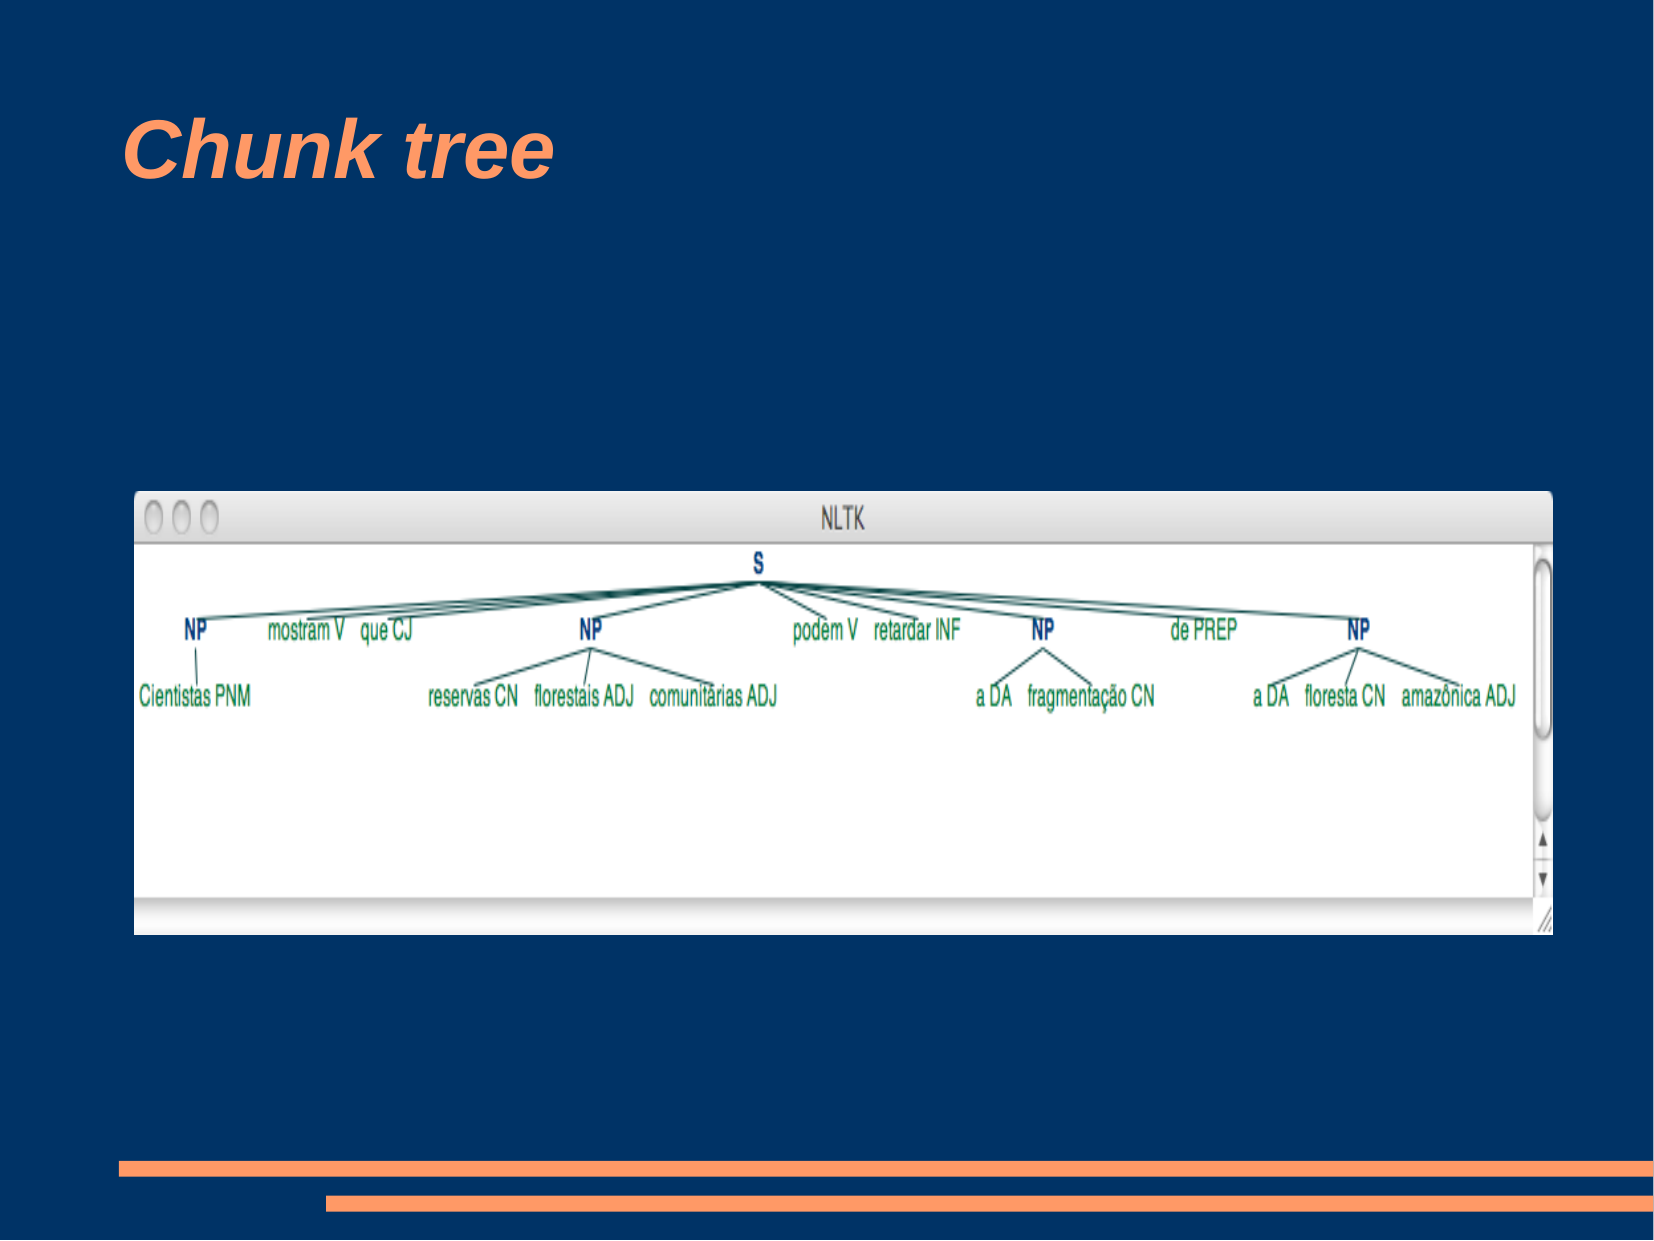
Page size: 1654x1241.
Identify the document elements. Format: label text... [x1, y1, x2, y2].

title Chunk tree [121, 46, 1534, 254]
picture [134, 491, 1553, 935]
